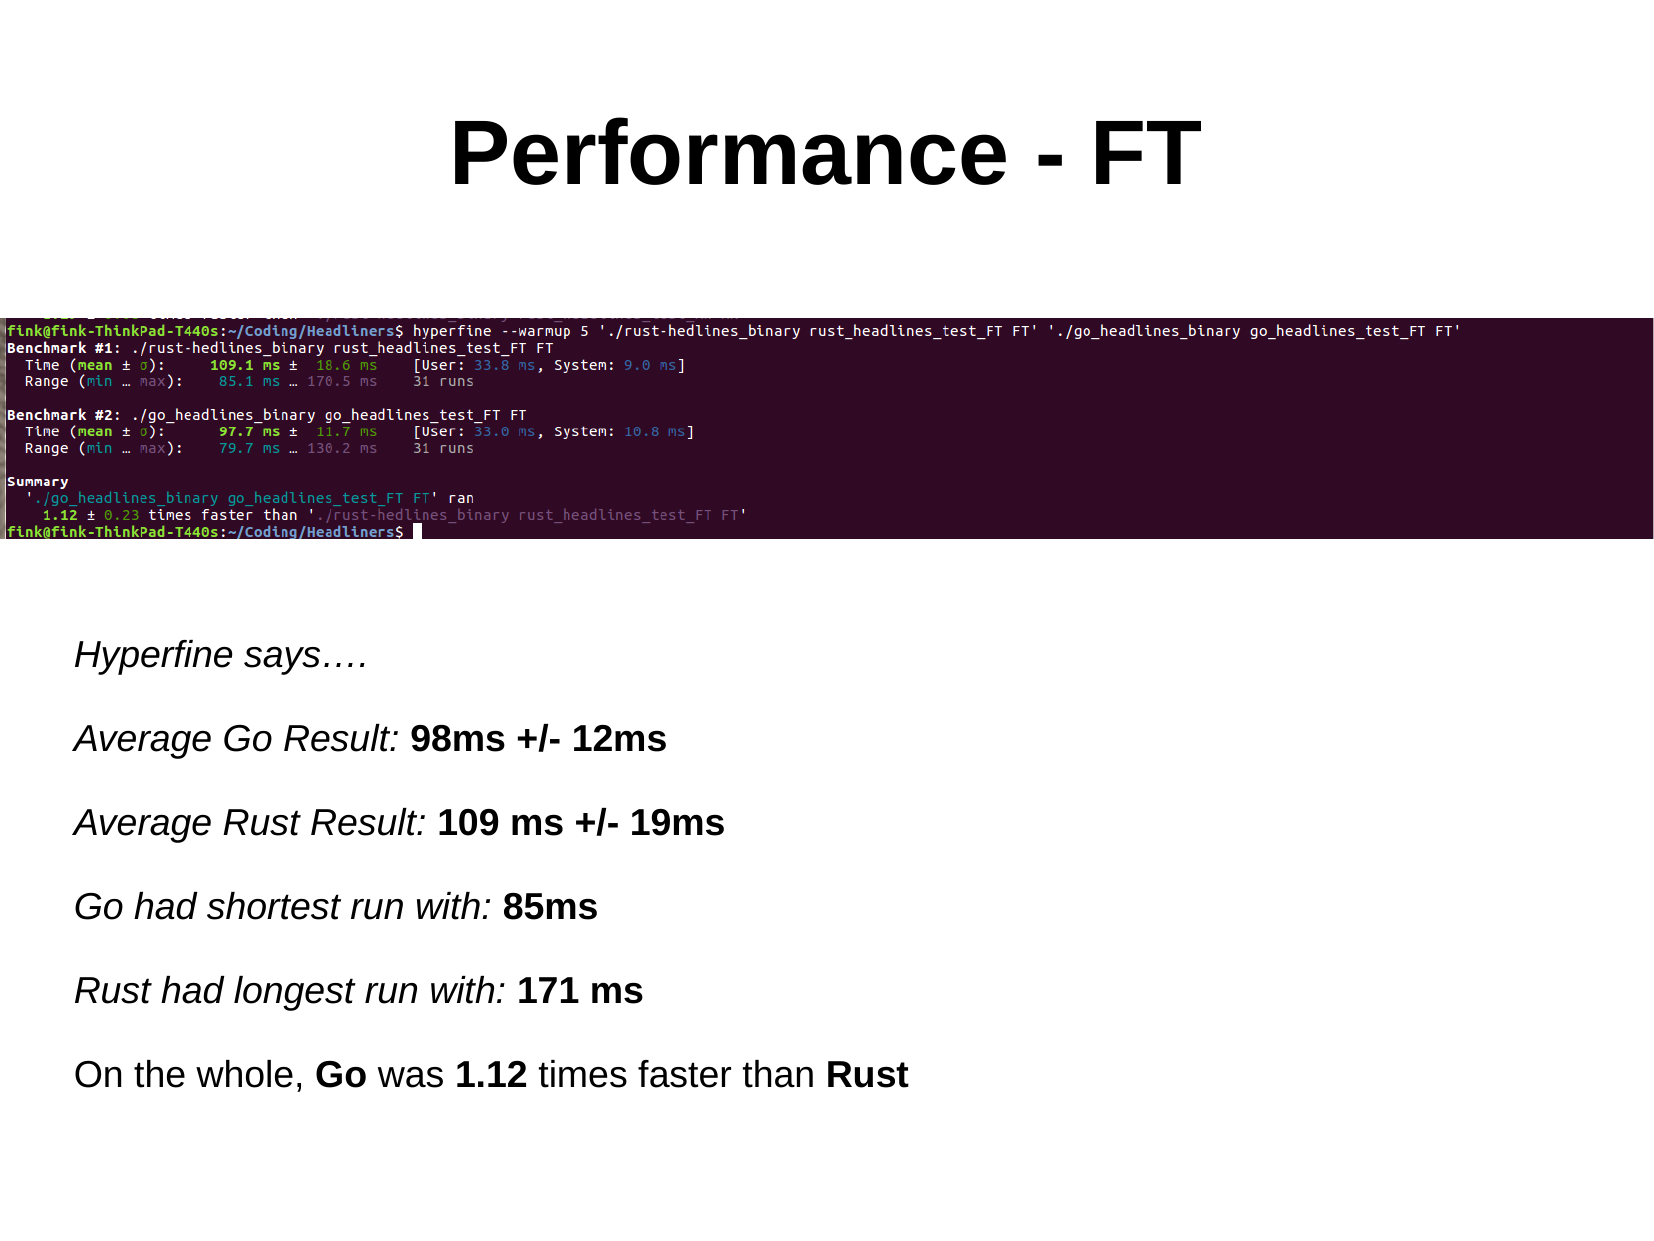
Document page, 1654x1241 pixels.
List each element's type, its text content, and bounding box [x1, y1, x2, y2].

title Performance - FT [82, 49, 1571, 257]
text_box Hyperfine says…. Average Go Result: 98ms +/- 12ms Average Rust Result: 109 ms +/- 19ms Go had shortest run with: 85ms Rust had longest run with: 171 ms On the whole, Go was 1.12 times faster than Rust [59, 625, 1560, 1103]
picture [0, 318, 1654, 540]
